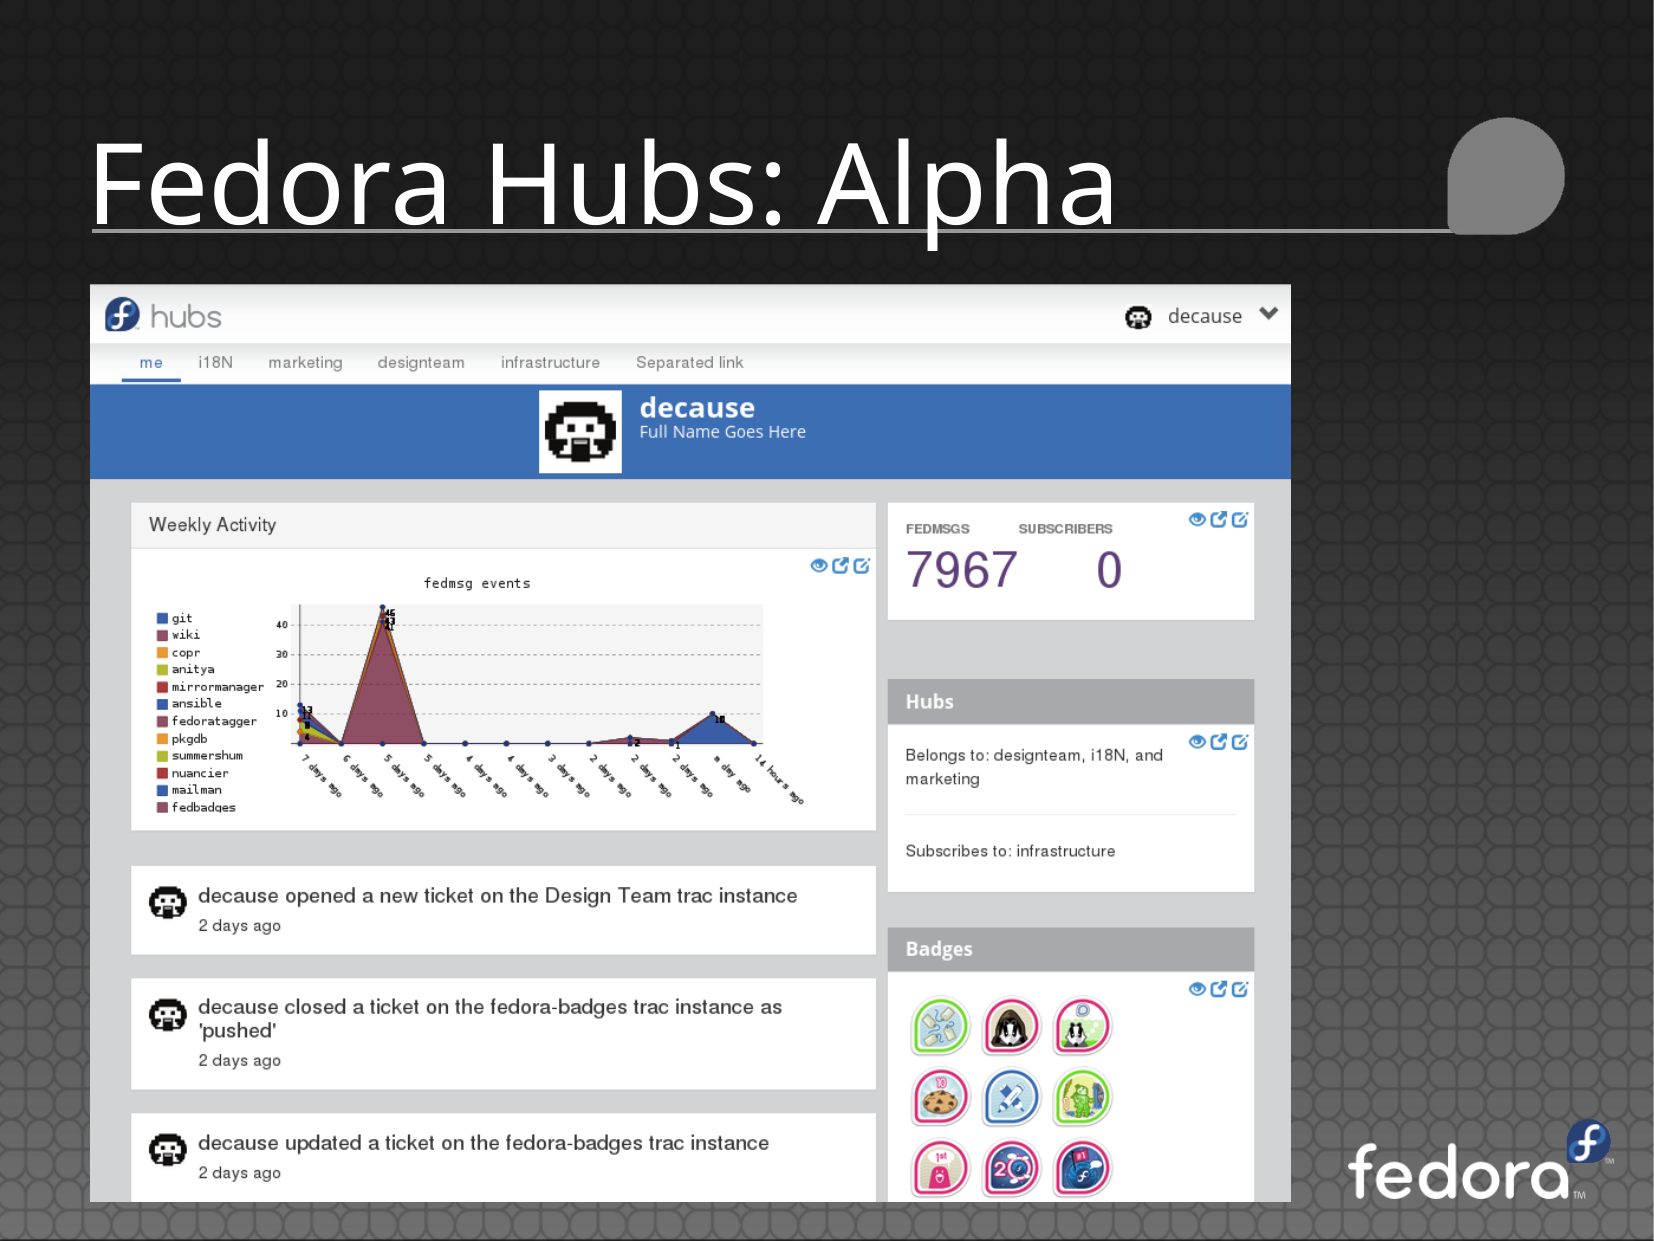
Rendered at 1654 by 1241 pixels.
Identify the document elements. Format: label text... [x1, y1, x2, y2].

title Fedora Hubs: Alpha [86, 112, 1576, 249]
picture [0, 0, 1654, 1241]
